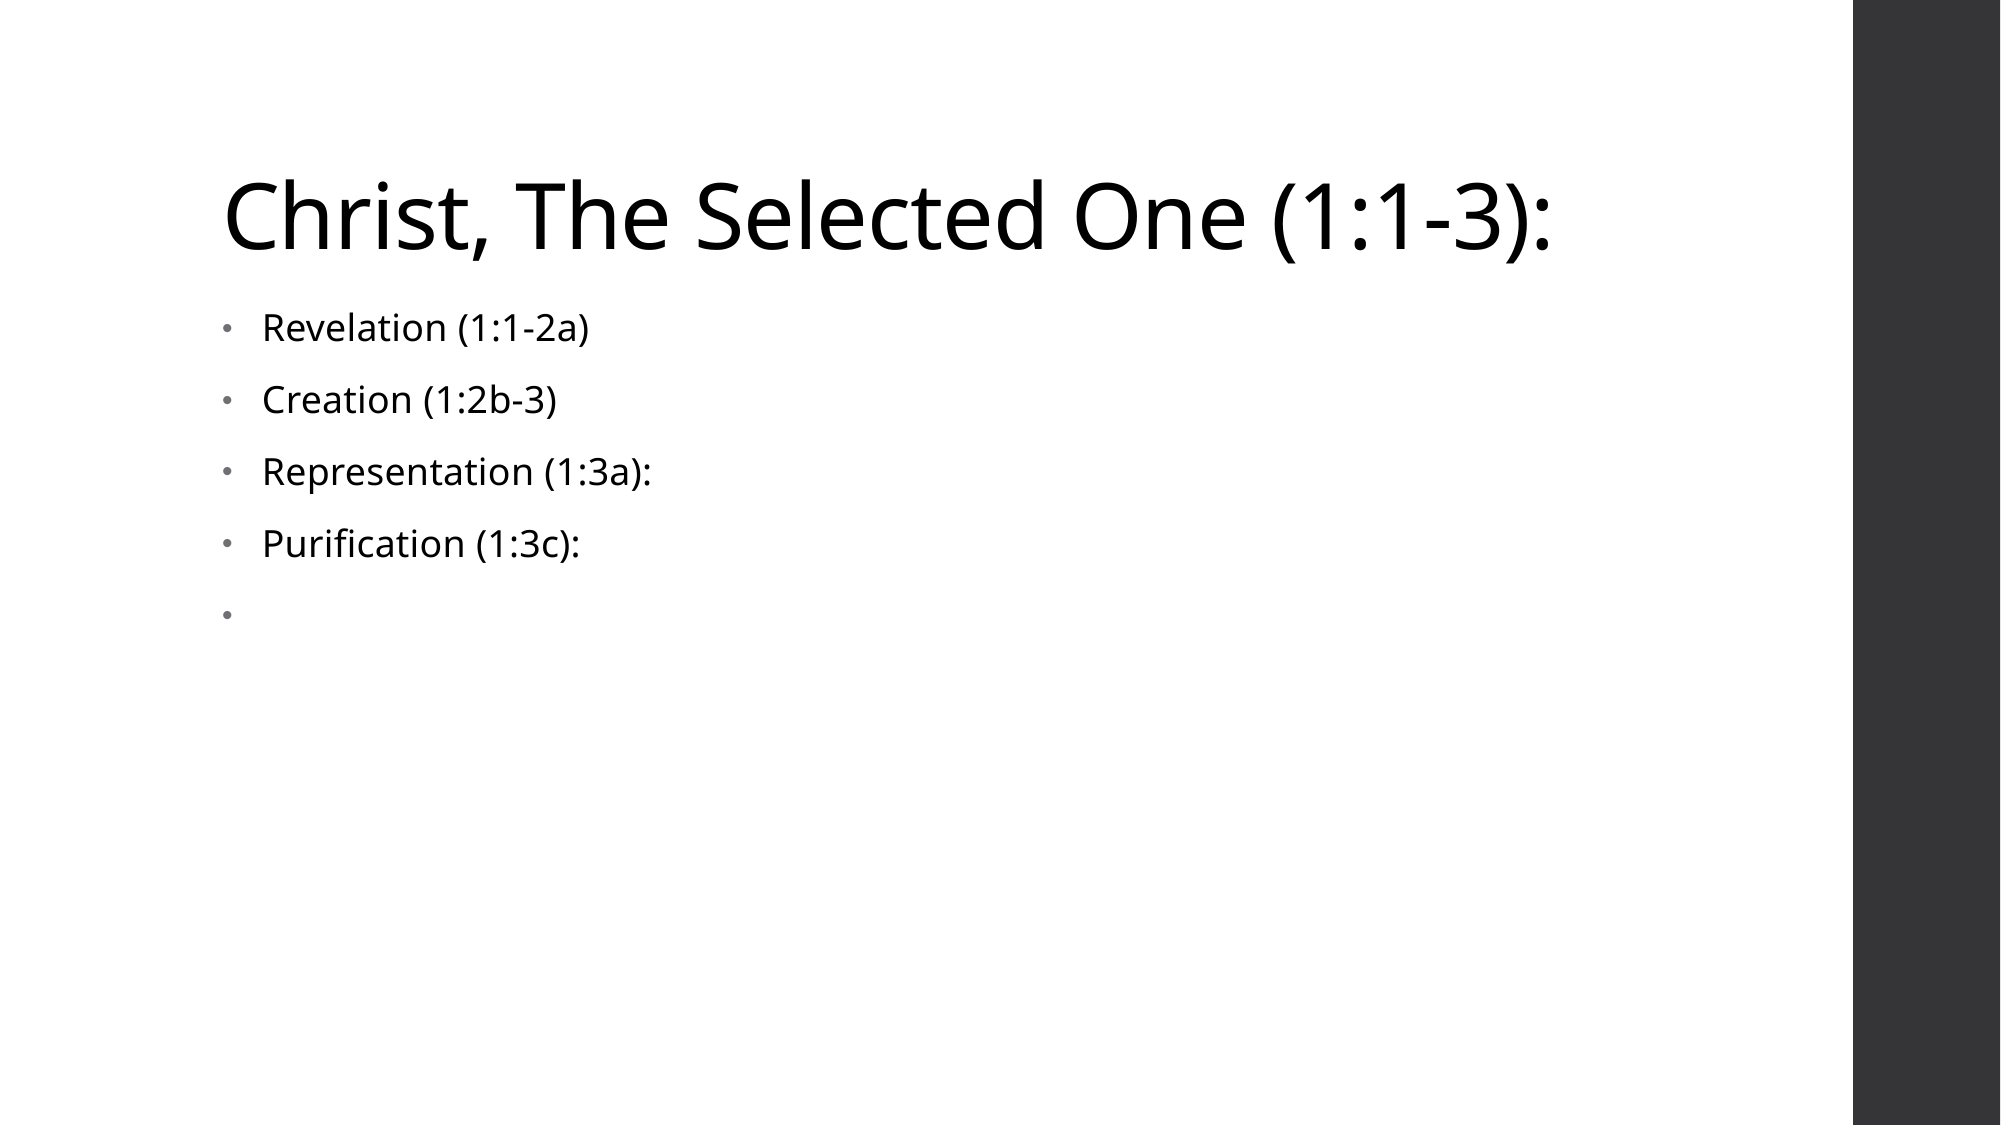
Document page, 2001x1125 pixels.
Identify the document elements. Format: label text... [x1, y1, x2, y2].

list Revelation (1:1-2a) Creation (1:2b-3) Representation (1:3a): Purification (1:3c): [206, 299, 1617, 1014]
title Christ, The Selected One (1:1-3): [206, 60, 1797, 278]
